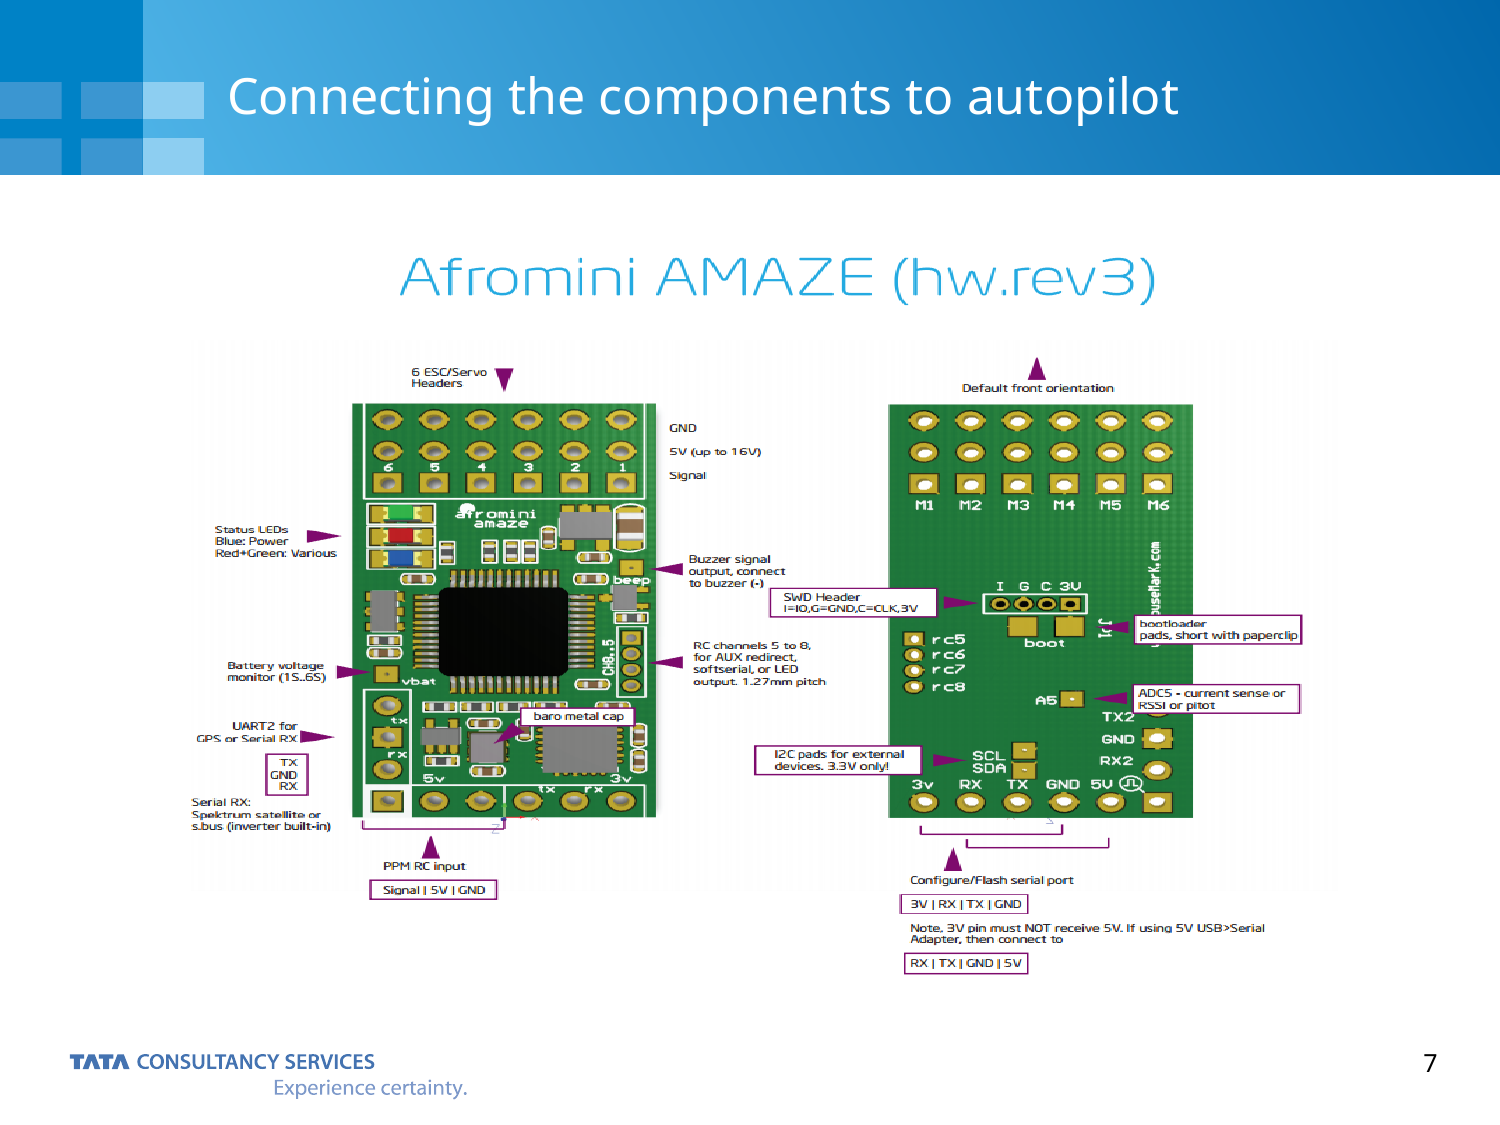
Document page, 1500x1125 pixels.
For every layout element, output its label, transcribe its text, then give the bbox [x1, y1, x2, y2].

title Connecting the components to autopilot [212, 54, 1450, 134]
picture [171, 224, 1351, 991]
